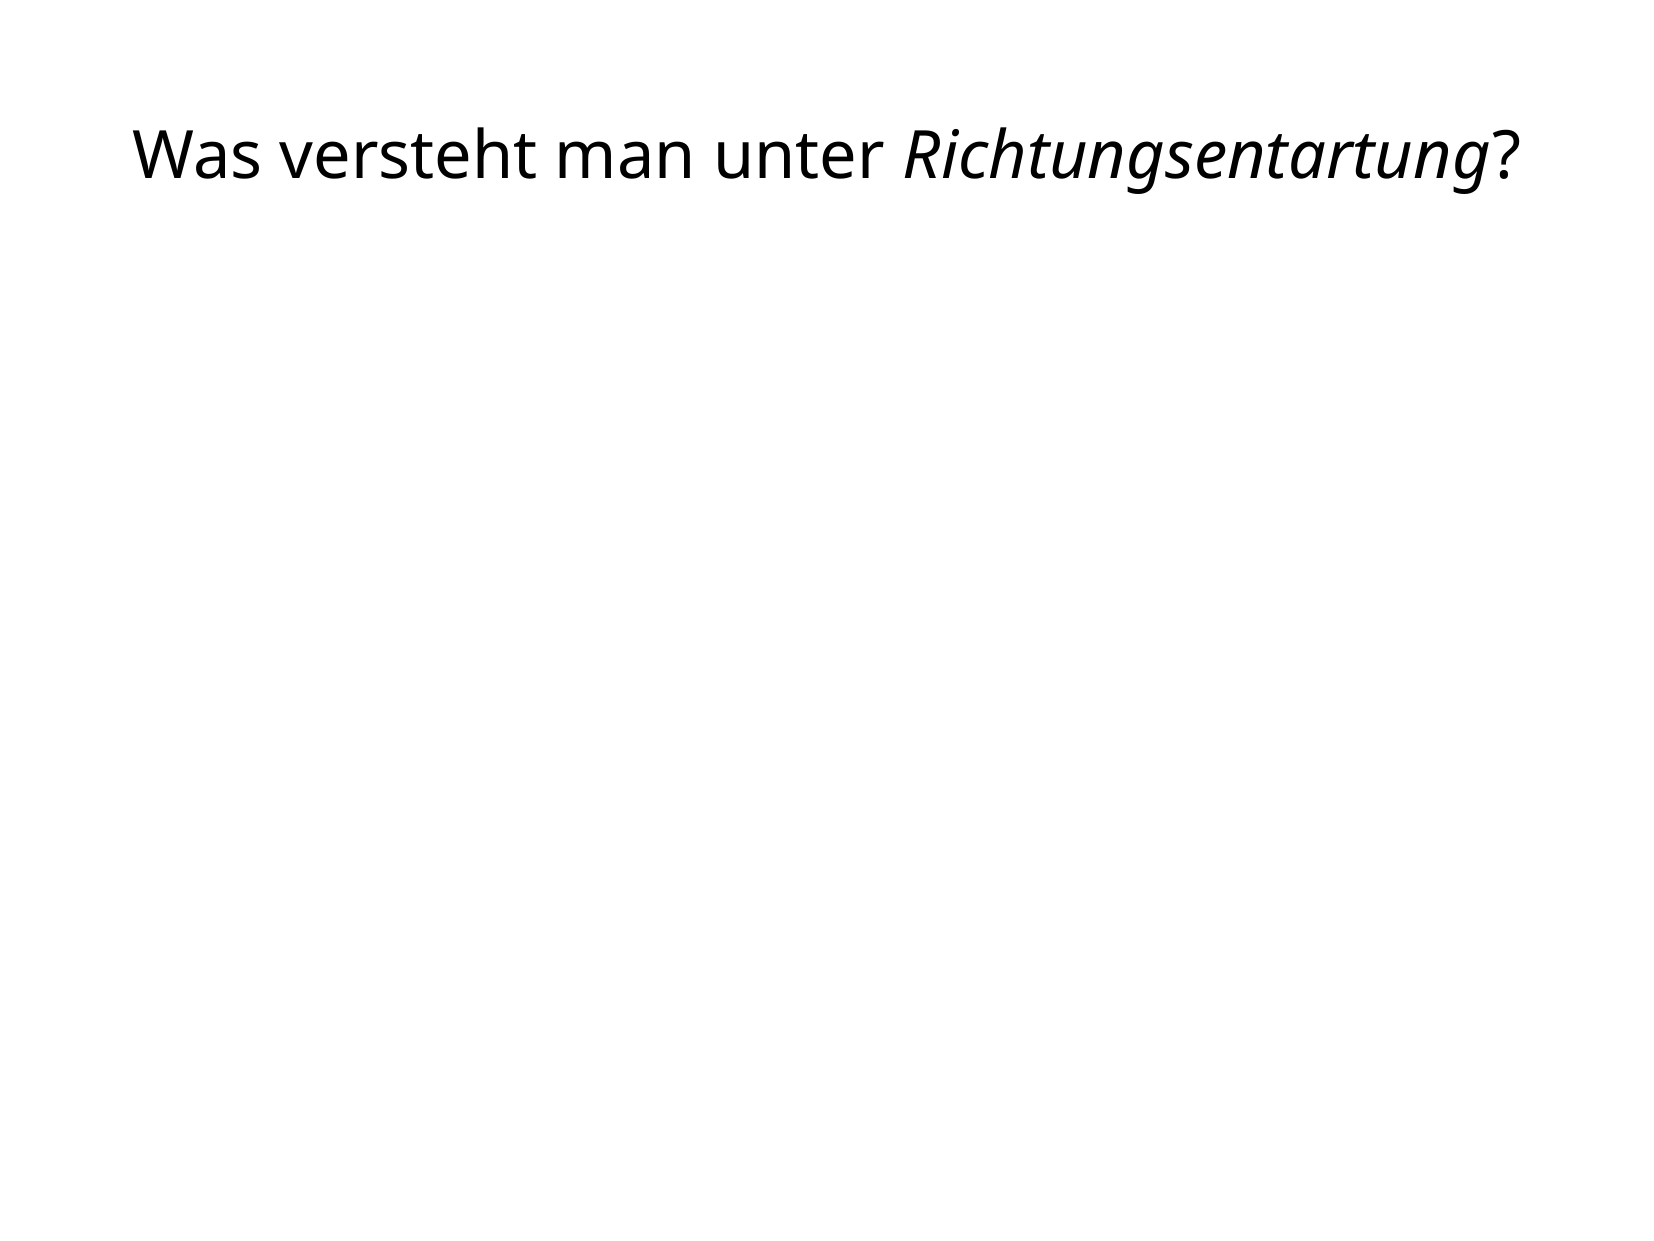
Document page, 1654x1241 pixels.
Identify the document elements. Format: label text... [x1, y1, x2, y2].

title Was versteht man unter Richtungsentartung? [82, 49, 1571, 257]
